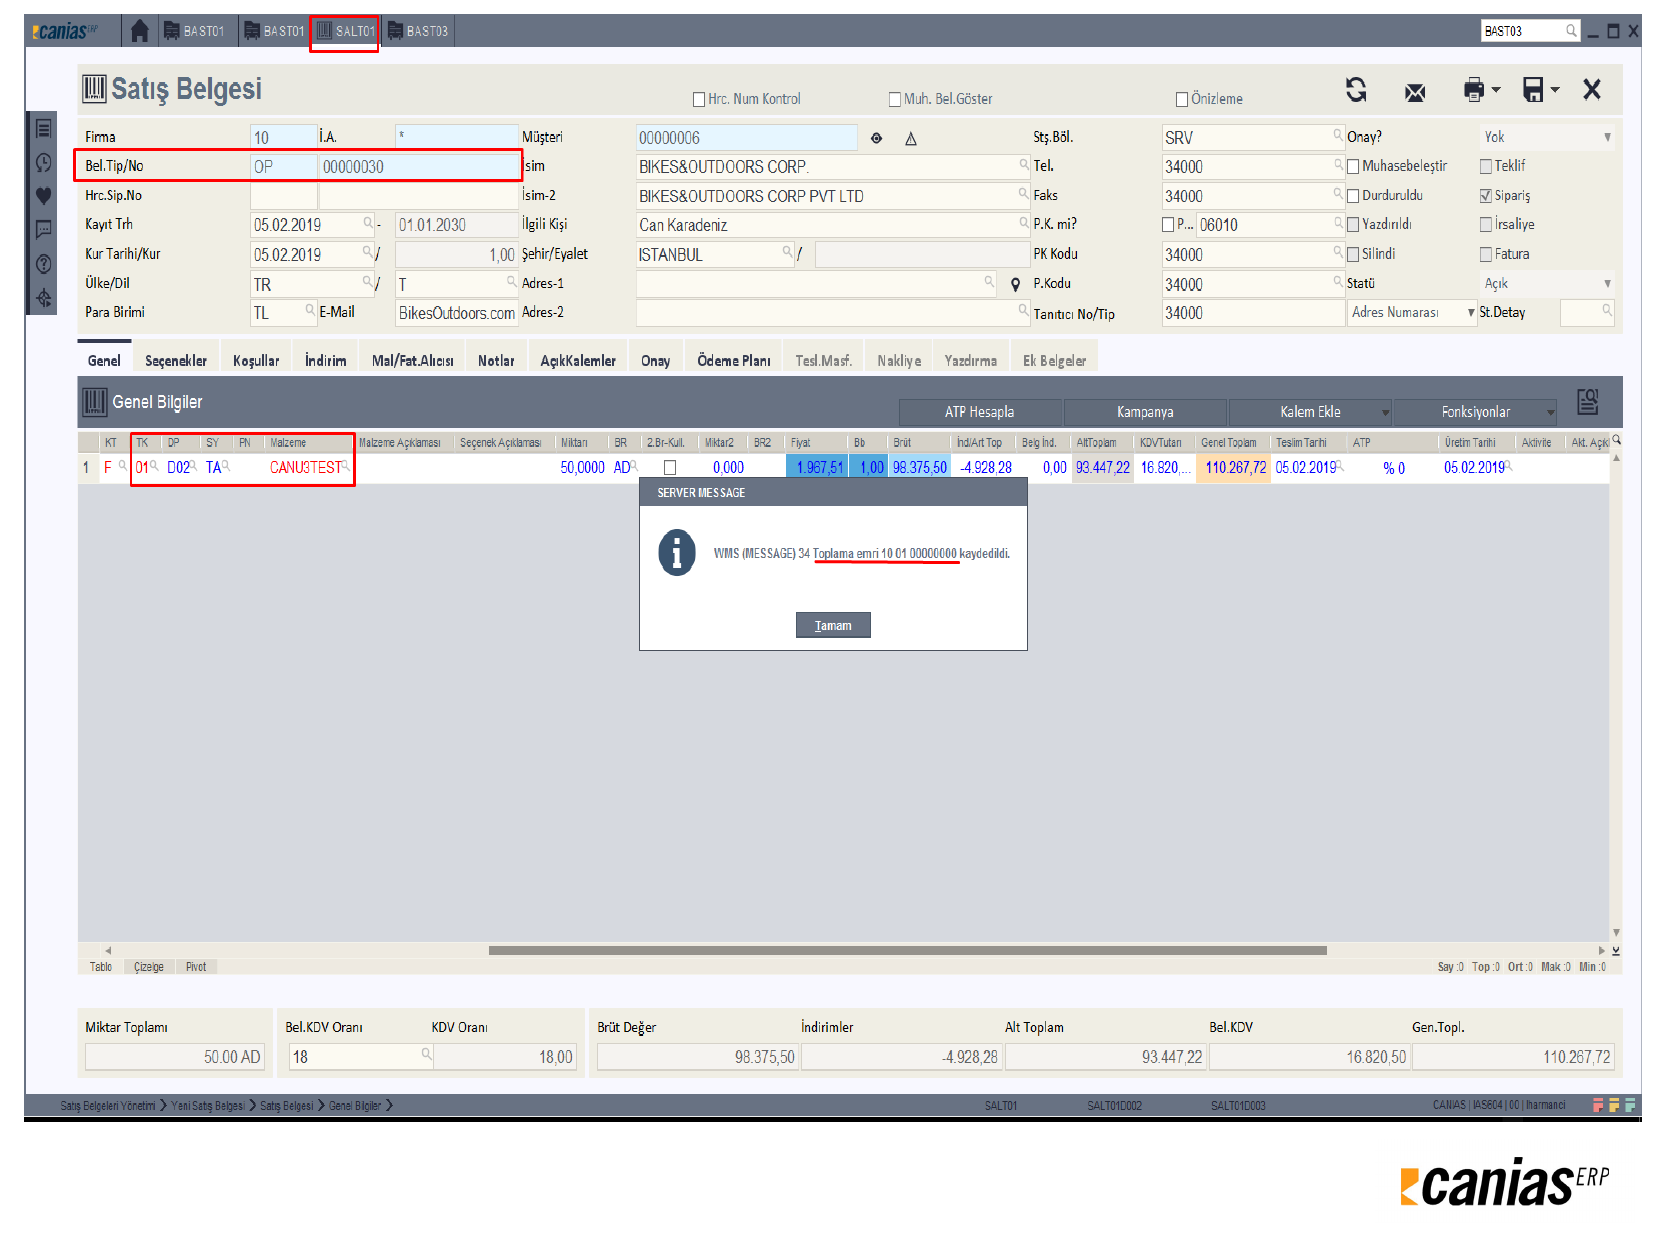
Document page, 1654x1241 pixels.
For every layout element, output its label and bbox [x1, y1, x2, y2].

picture [24, 14, 1642, 1123]
picture [1375, 1139, 1635, 1223]
